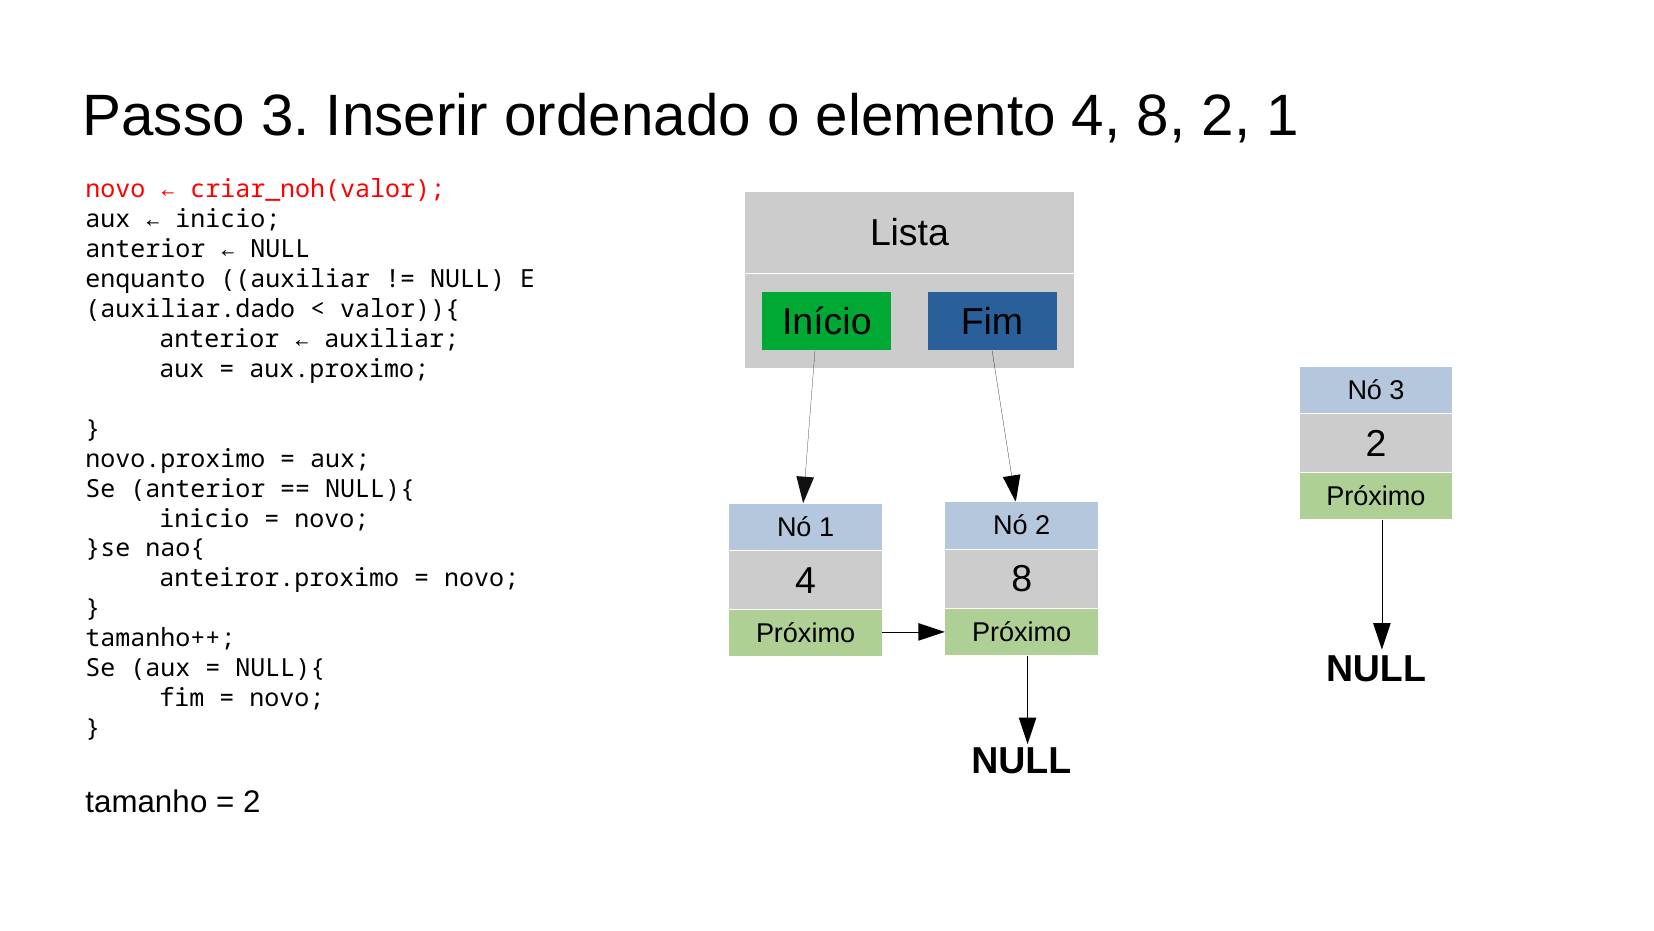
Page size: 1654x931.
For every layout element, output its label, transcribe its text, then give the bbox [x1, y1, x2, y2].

text_box 8 [944, 550, 1099, 608]
text_box Nó 2 [944, 501, 1099, 550]
text_box Lista [744, 191, 1075, 273]
text_box Nó 1 [728, 503, 883, 551]
text_box novo ← criar_noh(valor); aux ← inicio; anterior ← NULL enquanto ((auxiliar != NULL) E (auxiliar.dado < valor)){ anterior ← auxiliar; aux = aux.proximo; } novo.proximo = aux; Se (anterior == NULL){ inicio = novo; }se nao{ anteiror.proximo = novo; } tamanho++; Se (aux = NULL){ fim = novo; } [70, 165, 615, 779]
text_box Próximo [728, 609, 883, 657]
title Passo 3. Inserir ordenado o elemento 4, 8, 2, 1 [82, 37, 1571, 193]
text_box Próximo [1299, 472, 1453, 520]
text_box 2 [1299, 414, 1453, 472]
text_box Início [761, 291, 892, 351]
text_box 4 [728, 551, 883, 609]
text_box NULL [956, 732, 1087, 790]
text_box Fim [927, 291, 1058, 351]
text_box NULL [1311, 640, 1441, 697]
text_box Próximo [944, 608, 1099, 656]
text_box tamanho = 2 [70, 779, 276, 827]
text_box Nó 3 [1299, 366, 1453, 414]
text_box [744, 273, 1075, 369]
